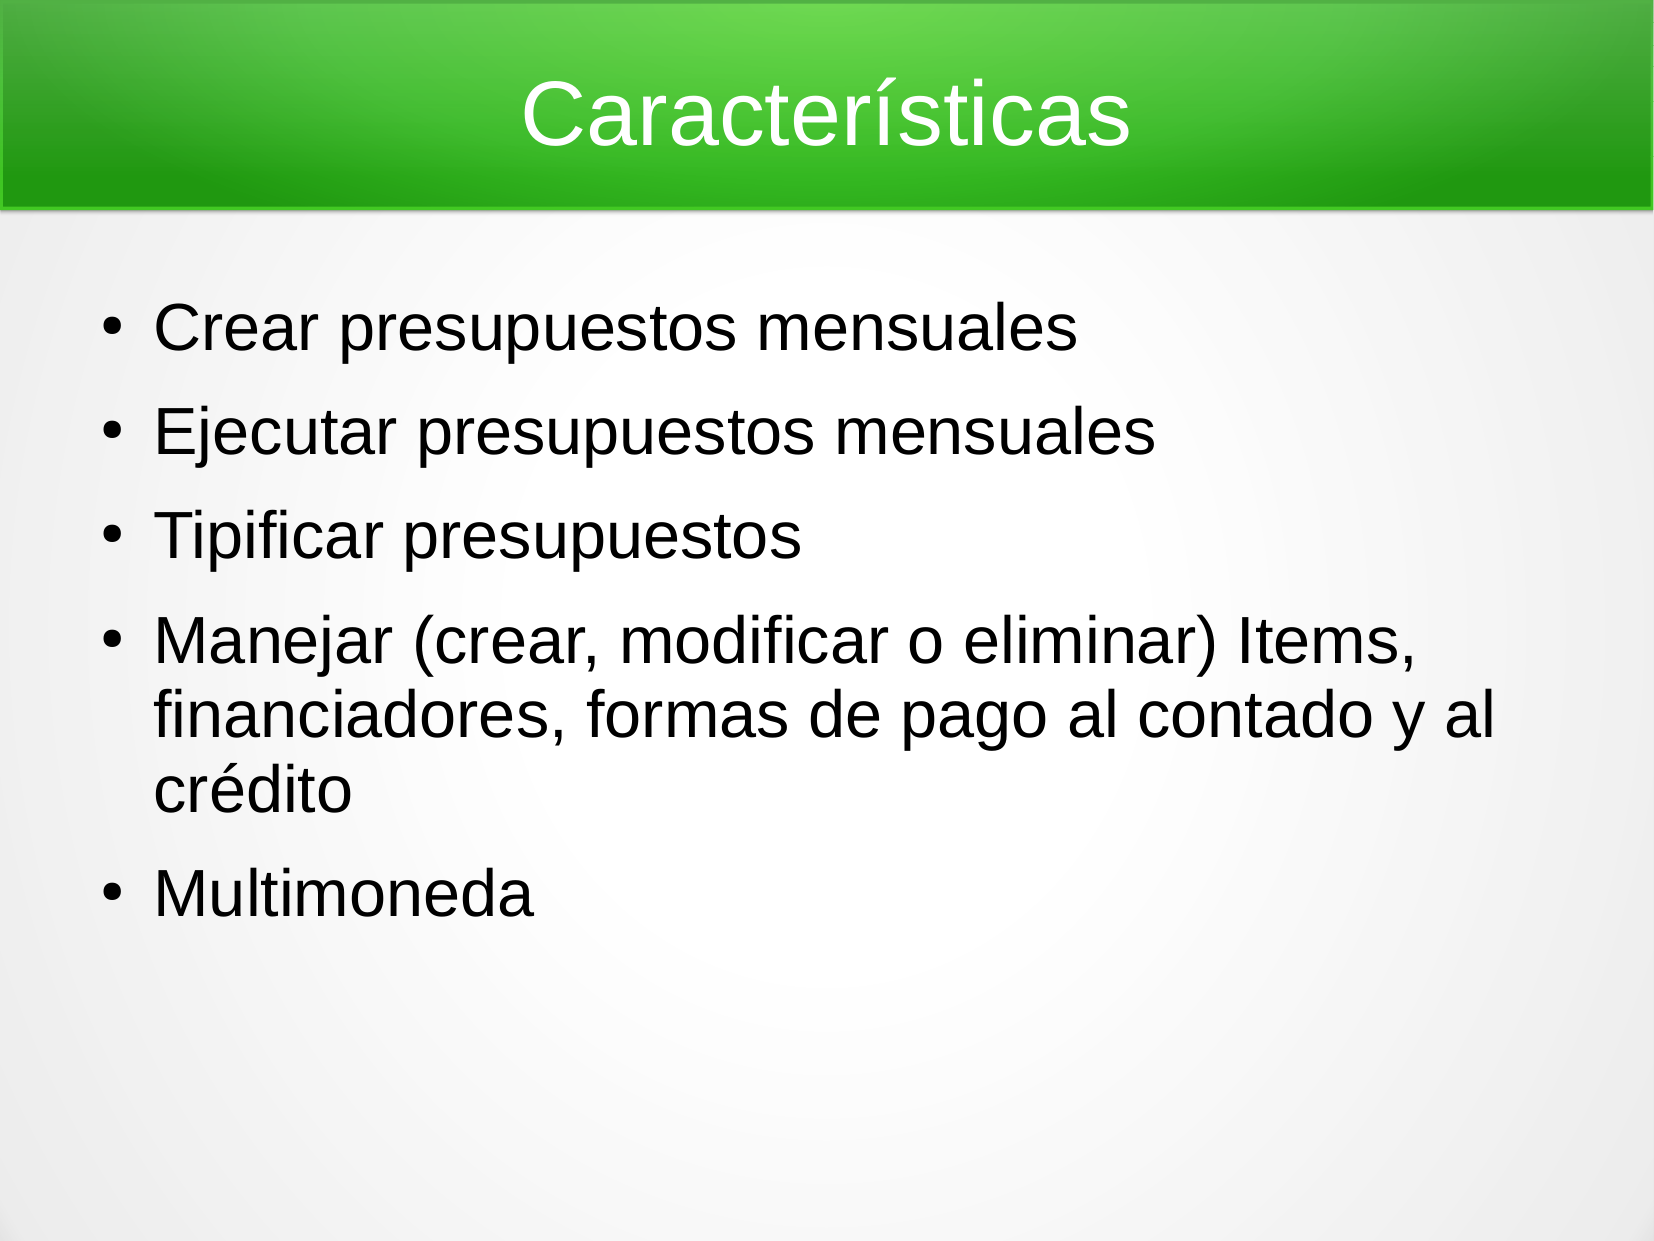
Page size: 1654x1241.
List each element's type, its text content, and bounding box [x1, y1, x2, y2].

list Crear presupuestos mensuales Ejecutar presupuestos mensuales Tipificar presupuestos Manejar (crear, modificar o eliminar) Items, financiadores, formas de pago al contado y al crédito Multimoneda [82, 290, 1538, 1010]
title Características [82, 49, 1571, 179]
